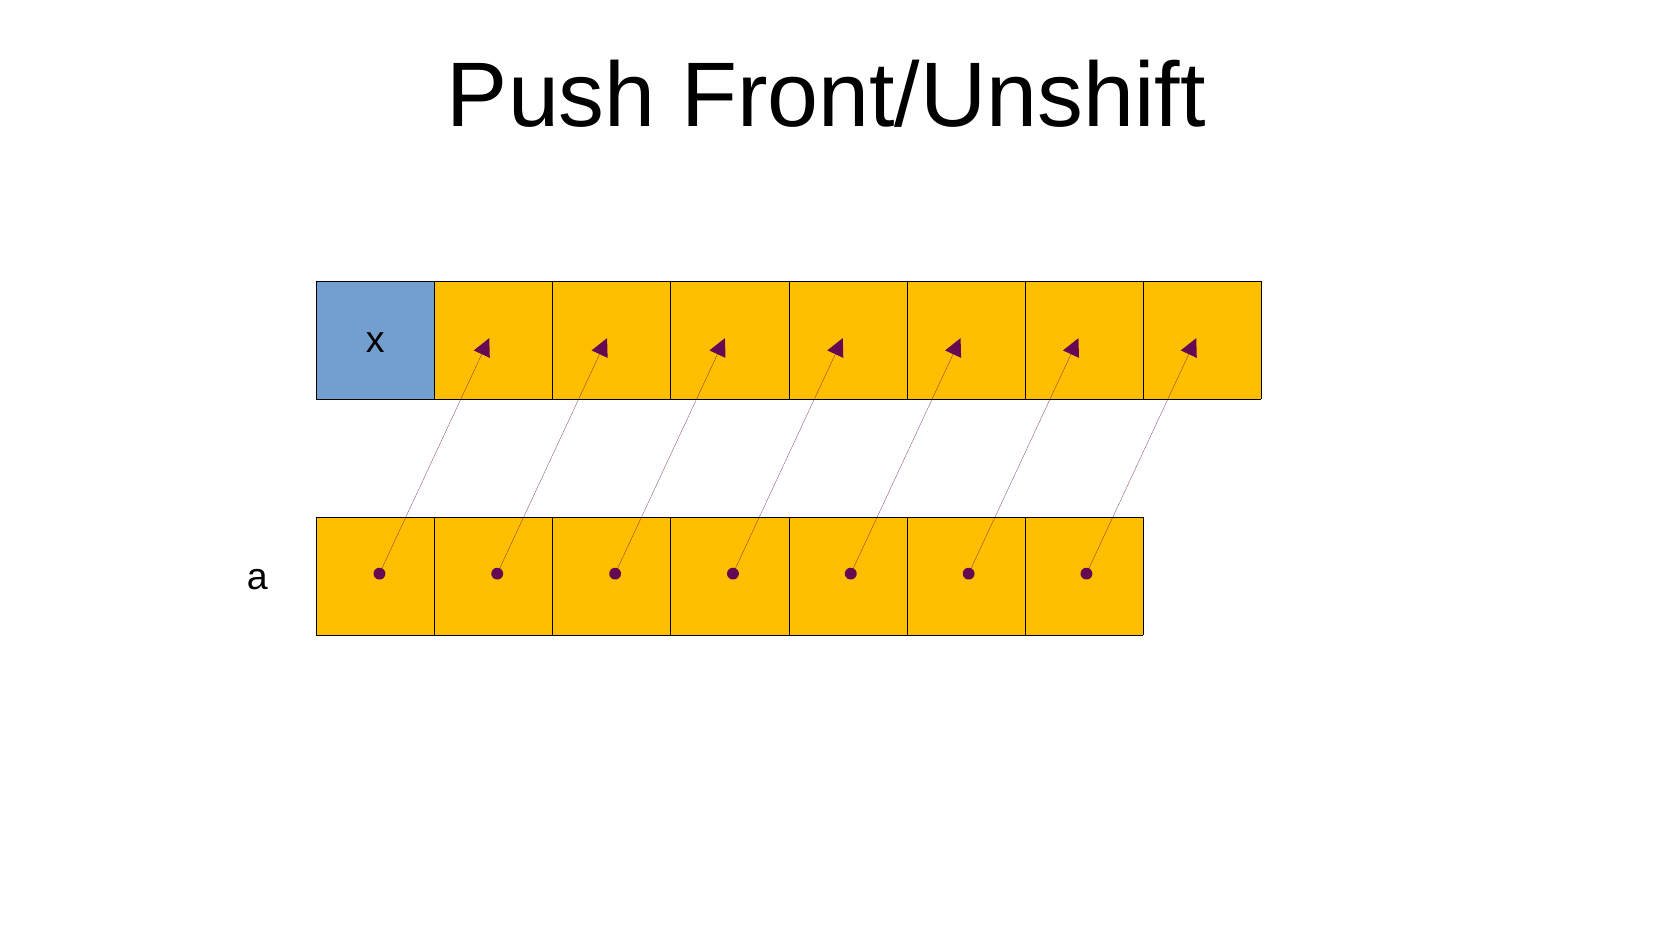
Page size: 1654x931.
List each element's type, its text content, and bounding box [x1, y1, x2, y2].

table_cell [790, 518, 907, 635]
table_cell [198, 281, 316, 399]
table_cell [789, 400, 907, 517]
table_cell [907, 400, 1025, 517]
table_cell [552, 636, 671, 753]
table_cell [907, 636, 1025, 753]
table_cell [552, 400, 671, 517]
table_cell [1143, 635, 1261, 753]
table_cell [407, 460, 434, 517]
table_cell [435, 518, 552, 635]
table_header [1143, 163, 1261, 281]
table_cell [1261, 399, 1379, 517]
table_cell [316, 636, 434, 753]
table_cell [525, 459, 552, 517]
table_cell [198, 399, 316, 517]
table_header [198, 163, 316, 281]
table_cell [552, 400, 577, 453]
table_cell [1379, 399, 1497, 517]
table_cell [908, 518, 1025, 635]
table_cell [1261, 635, 1379, 753]
table_cell [789, 400, 813, 451]
table_cell [1026, 282, 1143, 399]
table_cell [908, 282, 1025, 399]
table_cell [1025, 400, 1143, 517]
table_cell a [198, 517, 316, 635]
table_header [1379, 163, 1497, 281]
table_cell [1144, 517, 1261, 635]
table_header [552, 163, 671, 281]
table_header [907, 163, 1025, 281]
table_cell [553, 282, 670, 399]
table_cell [878, 456, 907, 517]
table_cell [316, 400, 434, 517]
table_cell [1026, 518, 1143, 635]
table_header [789, 163, 907, 281]
table_header [1261, 163, 1379, 281]
table_cell [553, 518, 670, 635]
table_cell [434, 400, 459, 454]
table_cell [1025, 400, 1049, 450]
table_cell [671, 636, 789, 753]
table_cell [760, 456, 789, 517]
table_cell [671, 400, 695, 451]
table_cell [1379, 281, 1497, 399]
table_cell [1261, 517, 1379, 635]
table_header [434, 163, 552, 281]
table_cell [434, 636, 552, 753]
table_cell [1262, 281, 1379, 399]
table_cell [789, 636, 907, 753]
table_cell [790, 282, 907, 399]
table_header [1025, 163, 1143, 281]
table_cell [198, 635, 316, 753]
table_cell [671, 518, 789, 635]
table_cell [1143, 400, 1261, 517]
table_header [316, 163, 434, 281]
table_cell [1144, 282, 1261, 399]
table_header [671, 163, 789, 281]
table_cell [996, 456, 1025, 517]
table_cell [435, 282, 552, 399]
table_cell [1379, 635, 1497, 753]
table_cell [907, 400, 931, 450]
table_cell [434, 400, 552, 517]
table_cell [671, 282, 789, 399]
table_cell x [317, 282, 434, 399]
table_cell [317, 518, 434, 635]
table_cell [1379, 517, 1497, 635]
table_cell [671, 400, 789, 517]
table_cell [1114, 455, 1143, 517]
title Push Front/Unshift [389, 35, 1264, 154]
table_cell [1143, 400, 1166, 450]
table_cell [1025, 636, 1143, 753]
table_cell [643, 457, 671, 517]
